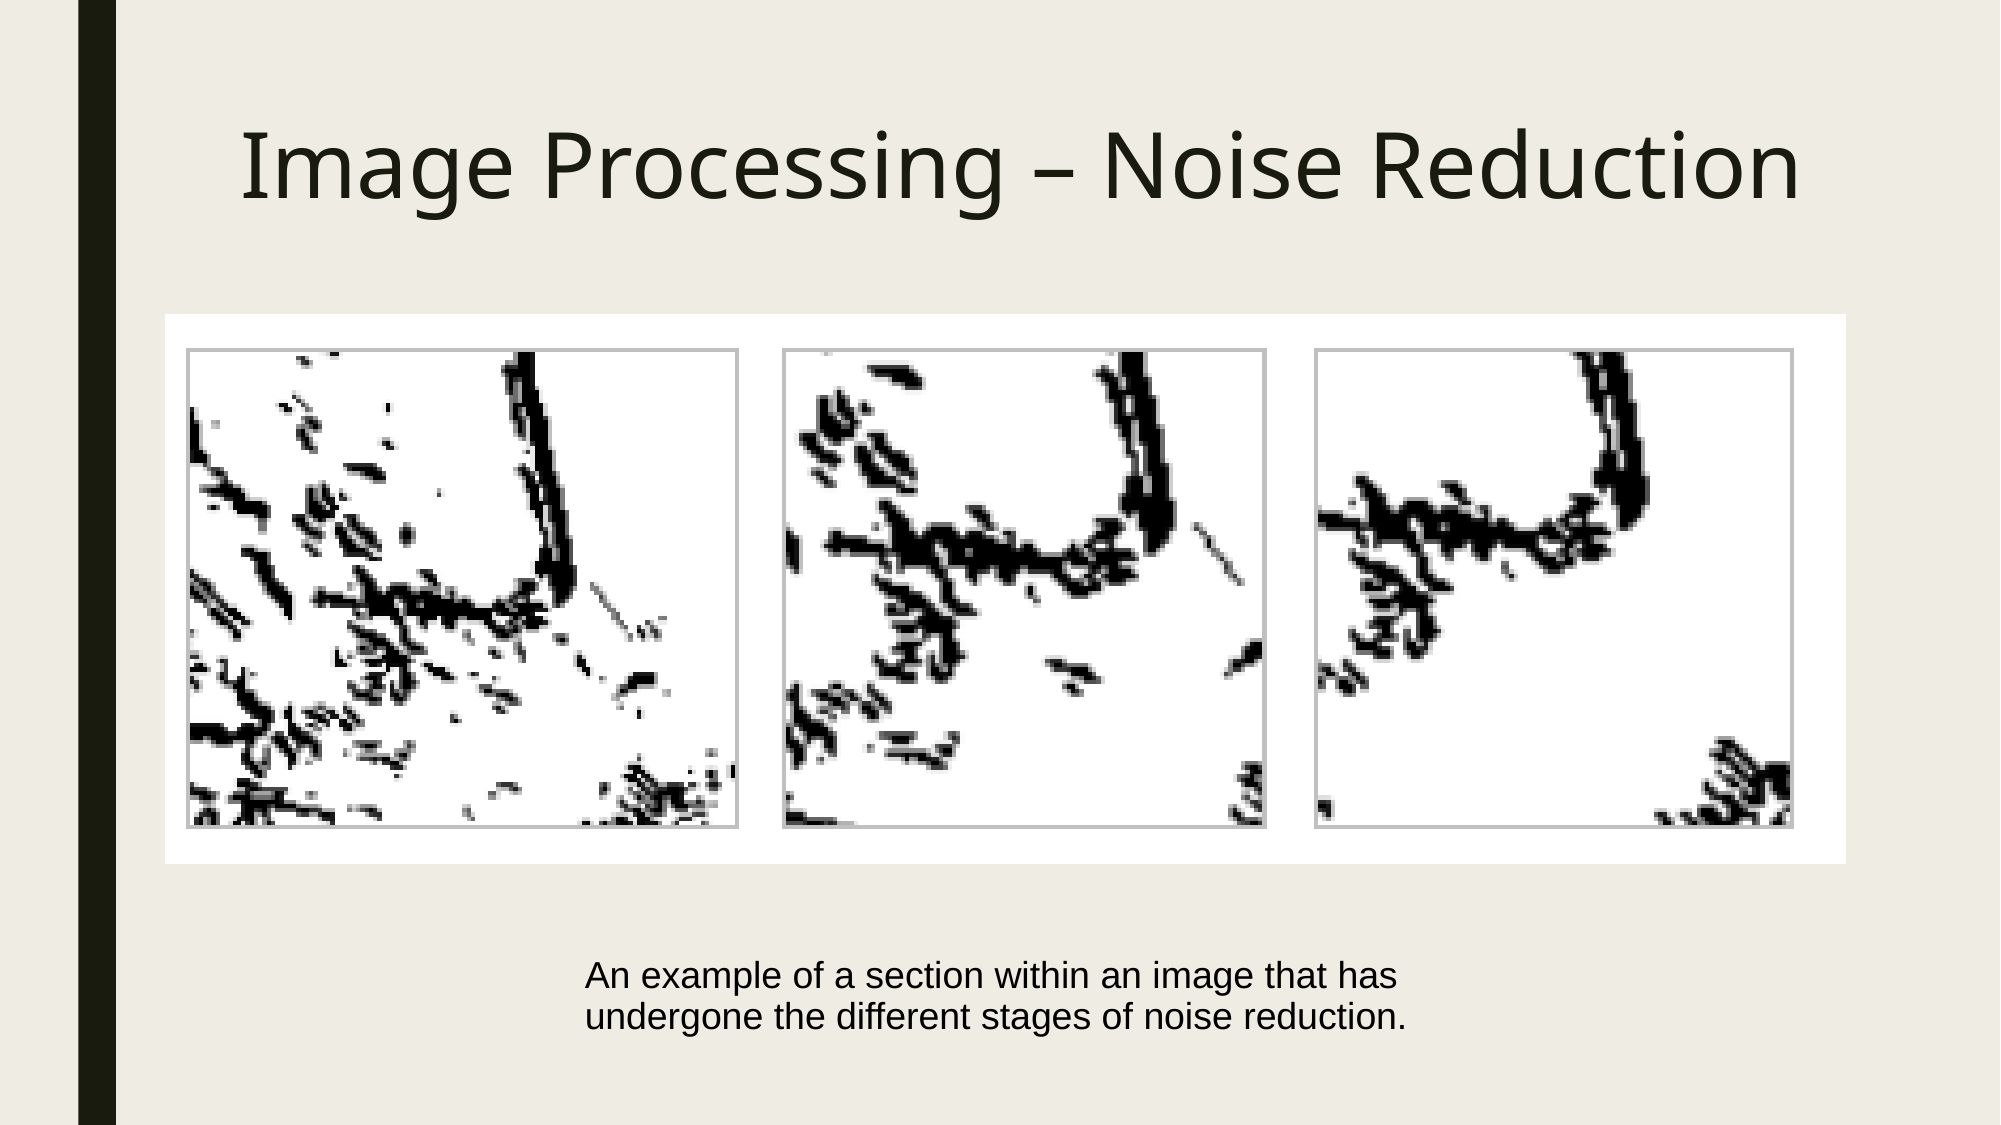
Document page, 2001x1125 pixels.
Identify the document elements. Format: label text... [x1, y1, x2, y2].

title Image Processing – Noise Reduction [225, 112, 1951, 357]
text_box An example of a section within an image that has undergone the different stages of noise reduction. [570, 900, 1501, 1092]
picture [165, 314, 1846, 864]
